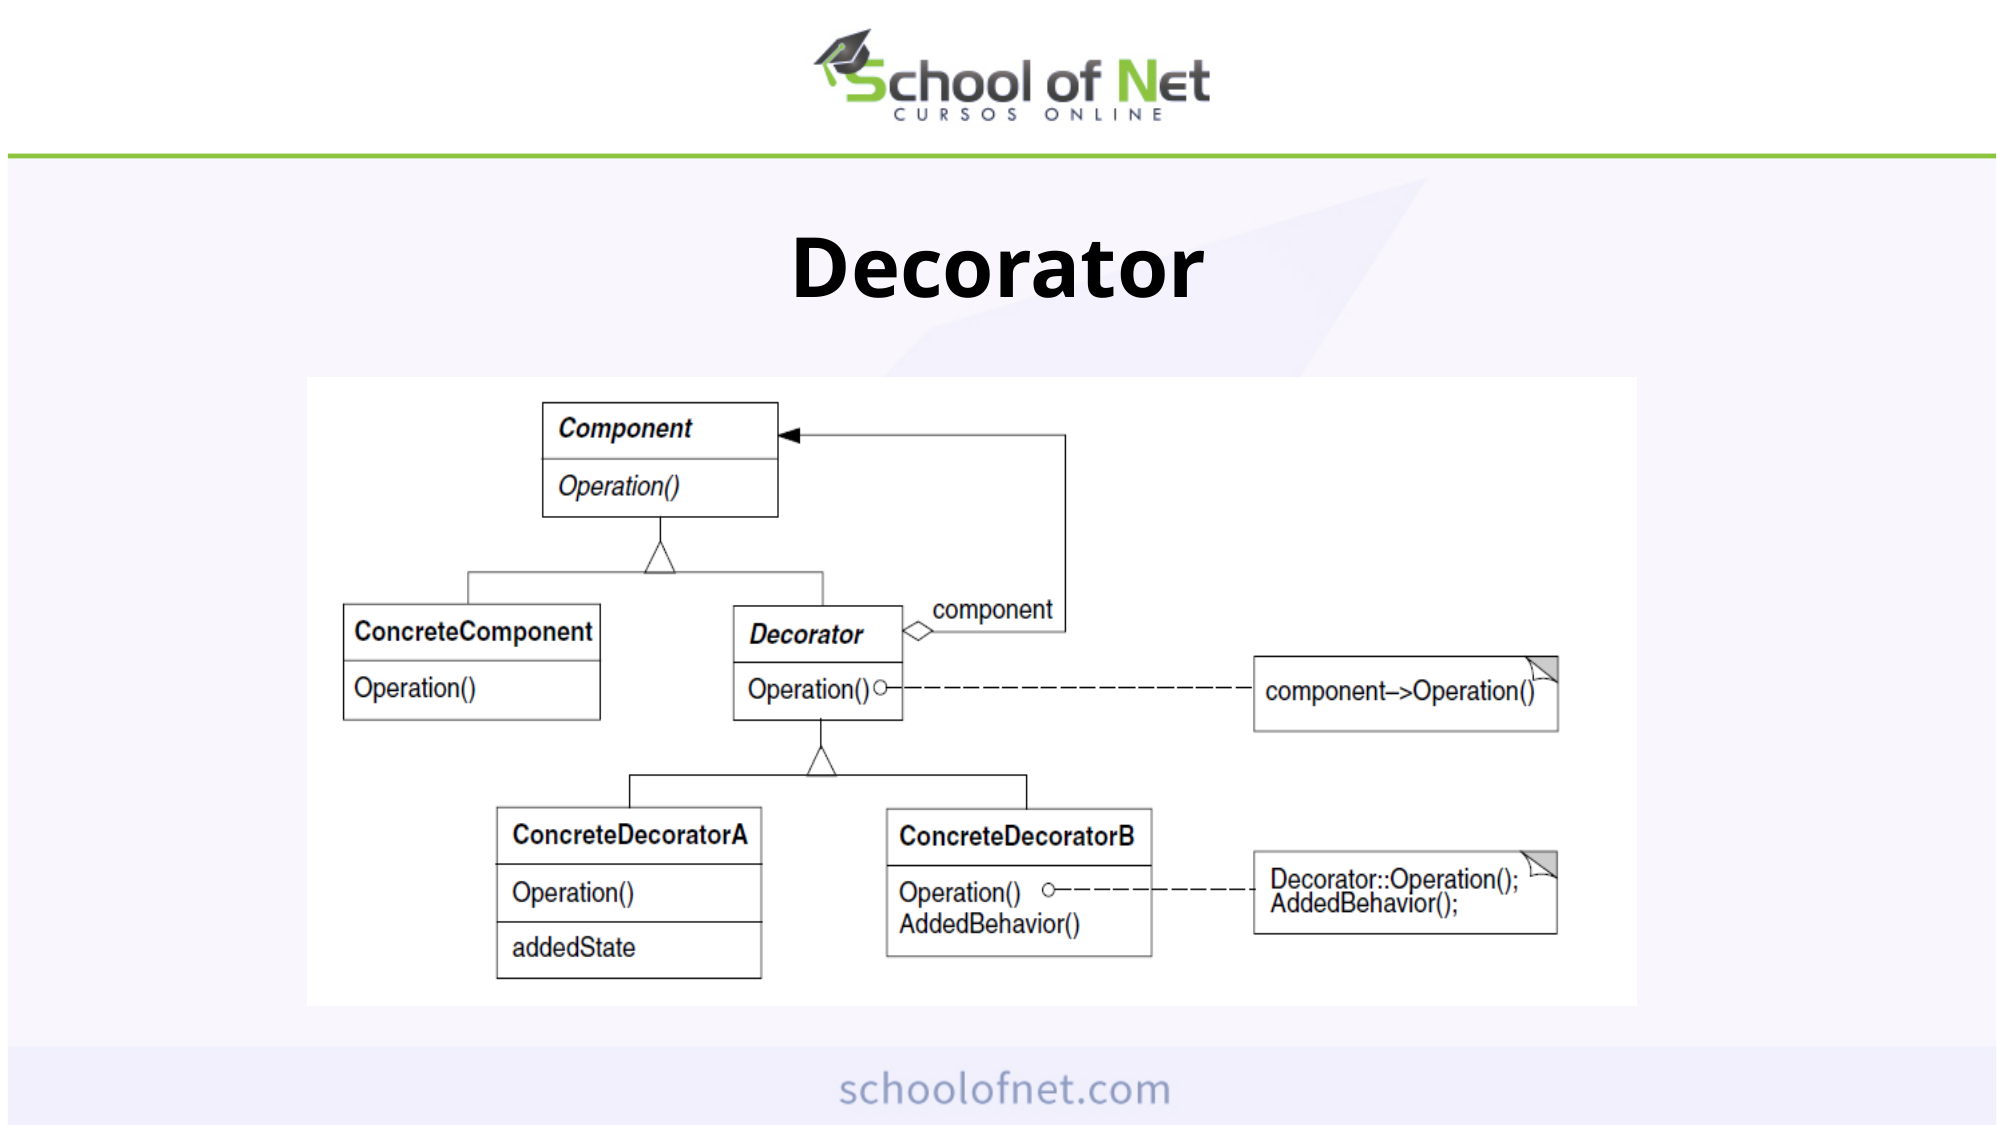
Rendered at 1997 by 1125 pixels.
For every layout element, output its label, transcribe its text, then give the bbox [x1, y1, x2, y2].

picture [7, 5, 1997, 1125]
title Decorator [99, 171, 1897, 360]
